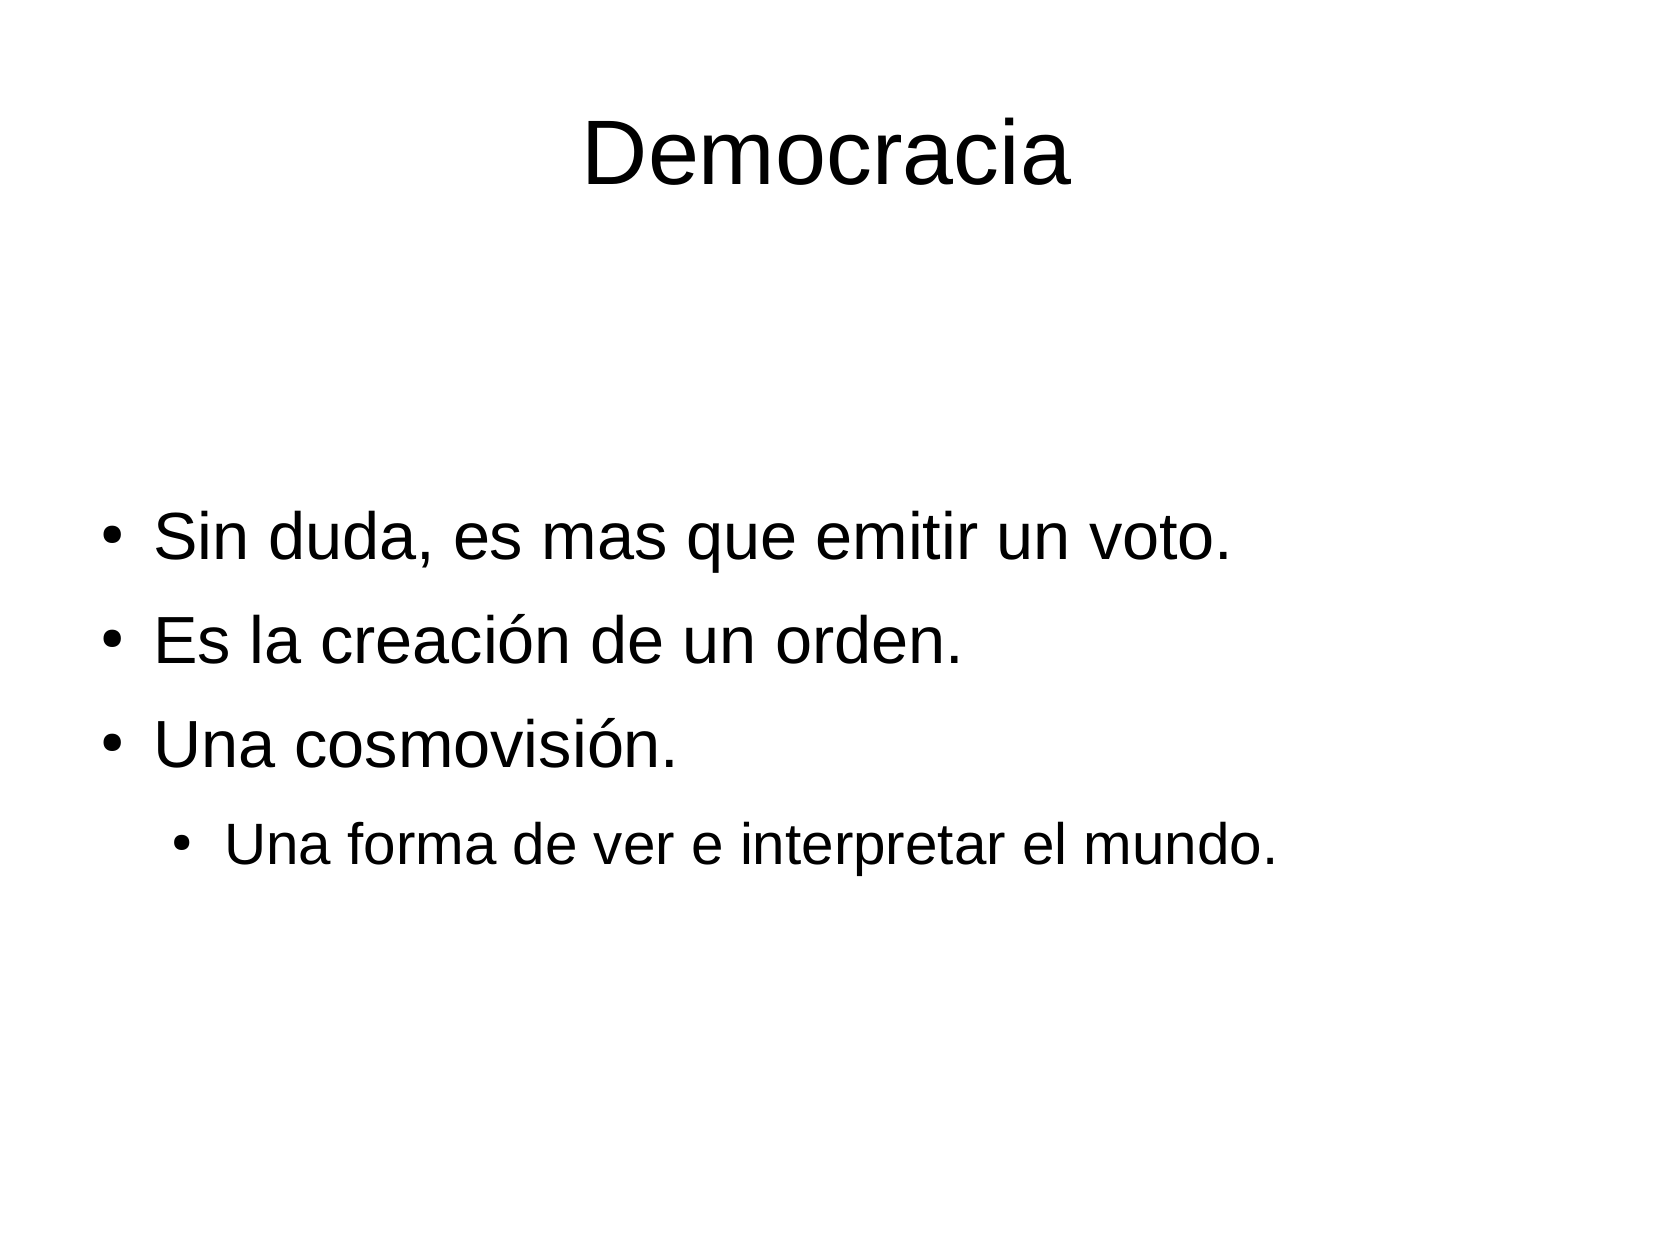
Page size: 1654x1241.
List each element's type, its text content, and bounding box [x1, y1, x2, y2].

list Sin duda, es mas que emitir un voto. Es la creación de un orden. Una cosmovisión. Una forma de ver e interpretar el mundo. [82, 290, 1571, 1109]
title Democracia [82, 49, 1571, 257]
